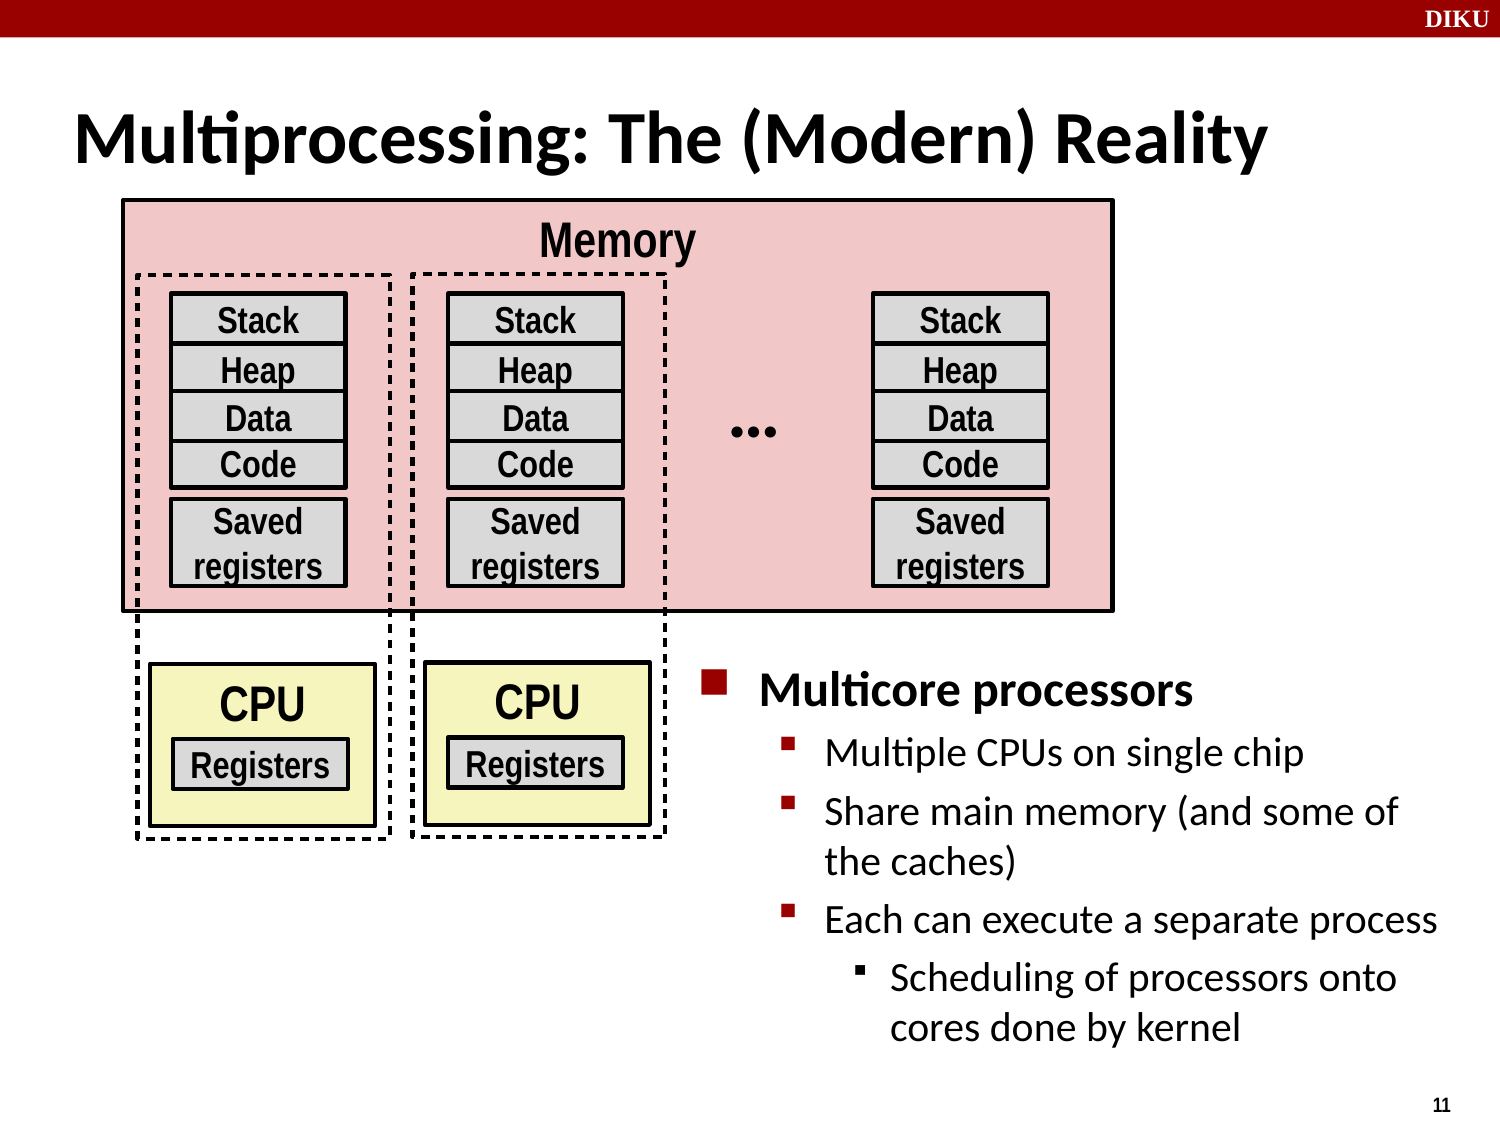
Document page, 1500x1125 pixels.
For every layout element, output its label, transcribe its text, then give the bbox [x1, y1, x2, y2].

text_box Data [447, 390, 623, 441]
text_box Stack [447, 293, 623, 343]
list Multicore processors Multiple CPUs on single chip Share main memory (and some of the caches) Each can execute a separate process Scheduling of processors onto cores done by kernel [687, 649, 1463, 1088]
text_box Saved registers [447, 498, 623, 587]
title Multiprocessing: The (Modern) Reality [58, 71, 1450, 197]
text_box Heap [170, 343, 346, 390]
text_box CPU [424, 662, 650, 825]
text_box Heap [560, 366, 567, 380]
text_box Stack [170, 293, 346, 343]
text_box Stack [872, 293, 1048, 343]
text_box Saved registers [170, 498, 346, 587]
text_box Registers [447, 737, 623, 788]
text_box Data [170, 390, 346, 441]
text_box Data [872, 390, 1048, 441]
text_box Code [170, 441, 346, 488]
text_box Heap [985, 366, 992, 380]
text_box Saved registers [872, 498, 1048, 587]
text_box CPU [149, 663, 375, 827]
text_box Heap [872, 343, 1048, 390]
text_box Registers [172, 738, 348, 789]
text_box Heap [282, 366, 289, 380]
text_box Heap [447, 343, 623, 390]
text_box Code [872, 441, 1048, 488]
text_box … [713, 355, 796, 460]
text_box Code [447, 441, 623, 488]
text_box Memory [123, 199, 1113, 612]
